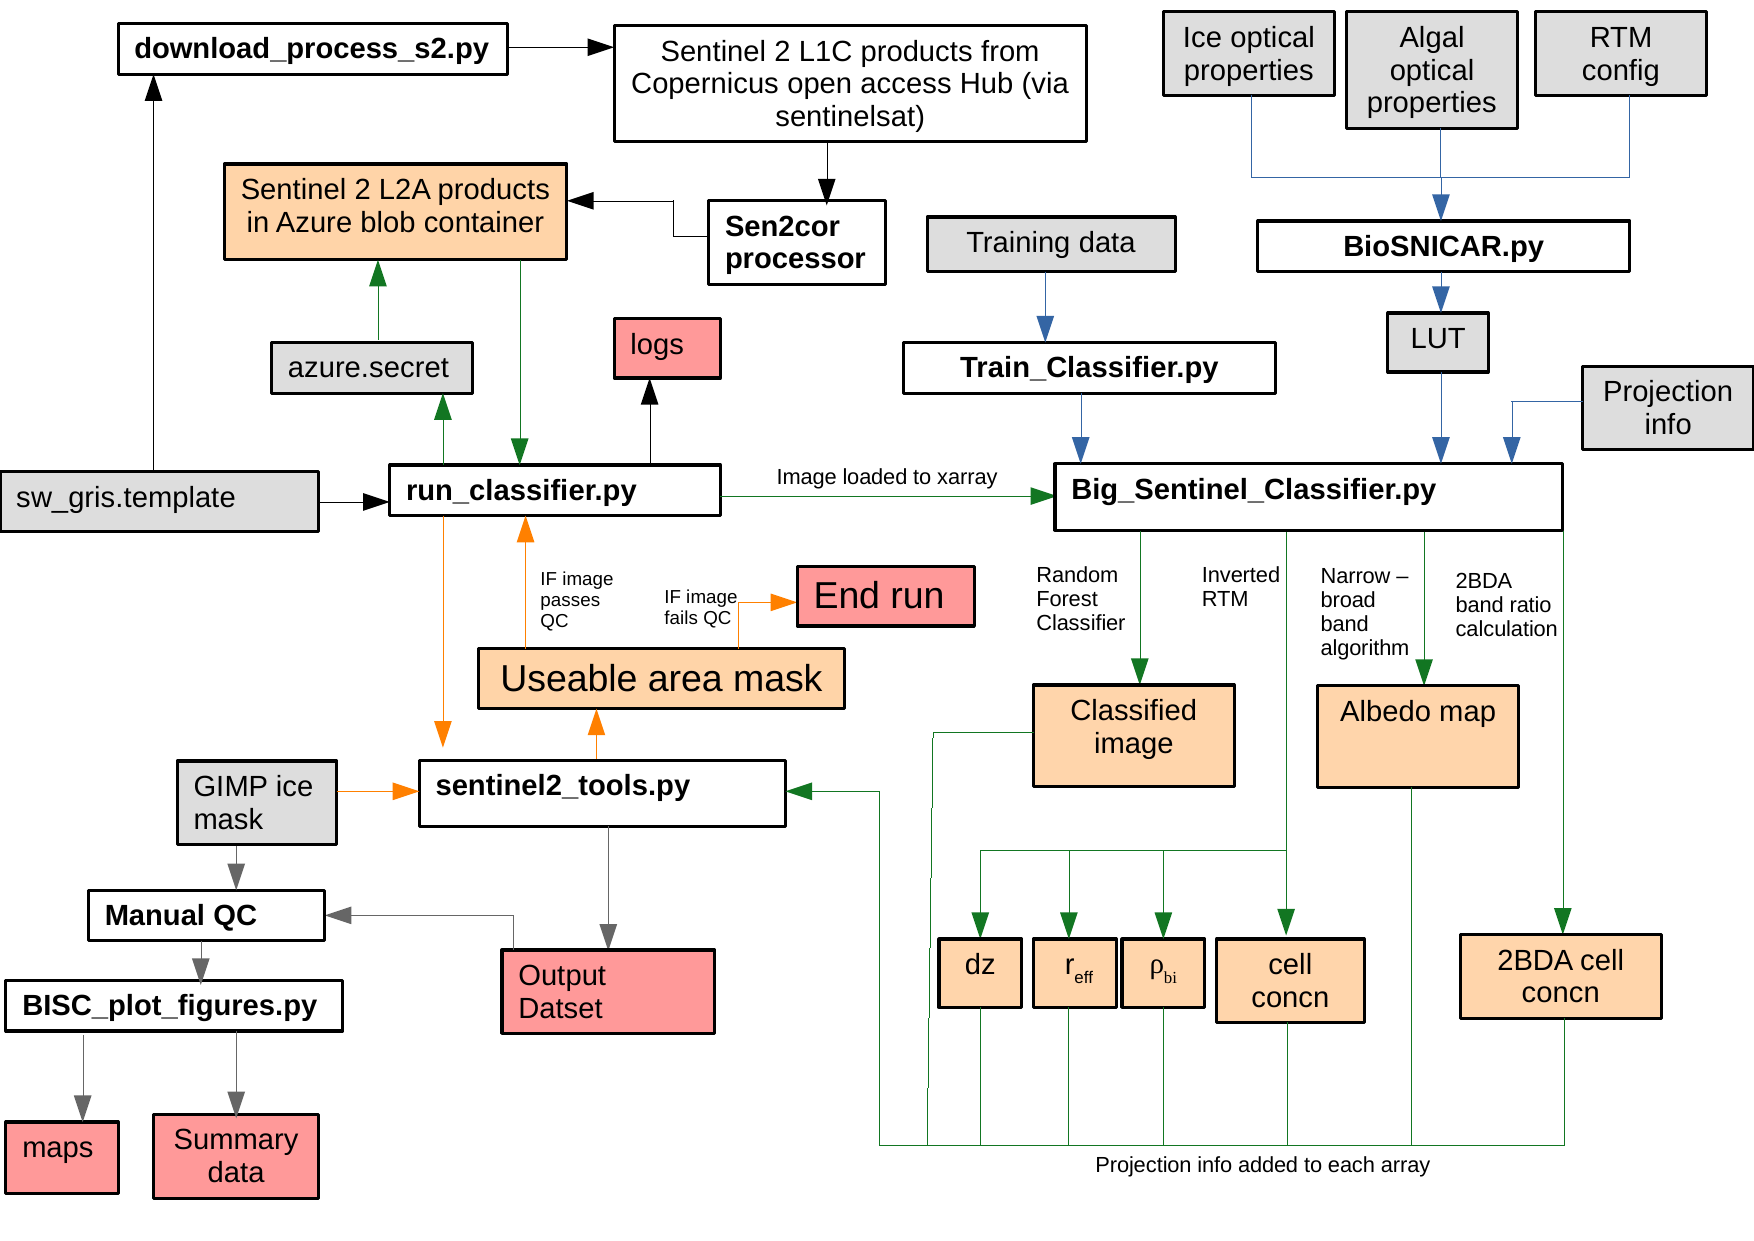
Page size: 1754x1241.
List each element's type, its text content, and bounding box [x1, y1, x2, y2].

text_box azure.secret [271, 342, 473, 394]
text_box maps [5, 1122, 119, 1194]
text_box Algal optical properties [1346, 11, 1518, 129]
text_box Useable area mask [478, 648, 845, 709]
text_box logs [614, 318, 721, 378]
text_box Image loaded to xarray [761, 456, 1046, 497]
text_box Ice optical properties [1163, 11, 1335, 96]
text_box IF image fails QC [649, 578, 756, 643]
text_box run_classifier.py [389, 465, 721, 516]
text_box 2BDA cell concn [1460, 934, 1662, 1019]
text_box LUT [1387, 312, 1489, 373]
text_box Random Forest Classifier [1021, 555, 1152, 643]
text_box dz [938, 939, 1022, 1008]
text_box Training data [927, 217, 1176, 272]
text_box Sentinel 2 L1C products from Copernicus open access Hub (via sentinelsat) [614, 25, 1087, 142]
text_box Sentinel 2 L2A products in Azure blob container [224, 163, 567, 260]
text_box Output Datset [501, 949, 715, 1034]
text_box GIMP ice mask [177, 760, 337, 845]
text_box download_process_s2.py [118, 23, 508, 75]
text_box sw_gris.template [0, 471, 319, 532]
text_box sentinel2_tools.py [419, 760, 786, 827]
text_box Projection info [1582, 366, 1754, 450]
text_box End run [797, 566, 975, 626]
text_box BioSNICAR.py [1257, 220, 1630, 272]
text_box Big_Sentinel_Classifier.py [1054, 463, 1563, 531]
text_box cell concn [1216, 939, 1365, 1023]
text_box reff [1033, 938, 1117, 1008]
text_box 2BDA band ratio calculation [1440, 561, 1575, 674]
text_box Classified image [1033, 685, 1235, 787]
text_box RTM config [1535, 11, 1707, 96]
text_box Inverted RTM [1187, 555, 1321, 620]
text_box Projection info added to each array [1080, 1145, 1471, 1185]
text_box Narrow – broad band algorithm [1305, 555, 1436, 668]
text_box ρbi [1122, 938, 1205, 1008]
text_box Train_Classifier.py [903, 342, 1276, 394]
text_box Manual QC [88, 890, 325, 941]
text_box Sen2cor processor [708, 200, 886, 285]
text_box IF image passes QC [525, 561, 632, 649]
text_box BISC_plot_figures.py [5, 980, 343, 1031]
text_box Albedo map [1317, 685, 1519, 788]
text_box Summary data [153, 1114, 319, 1199]
